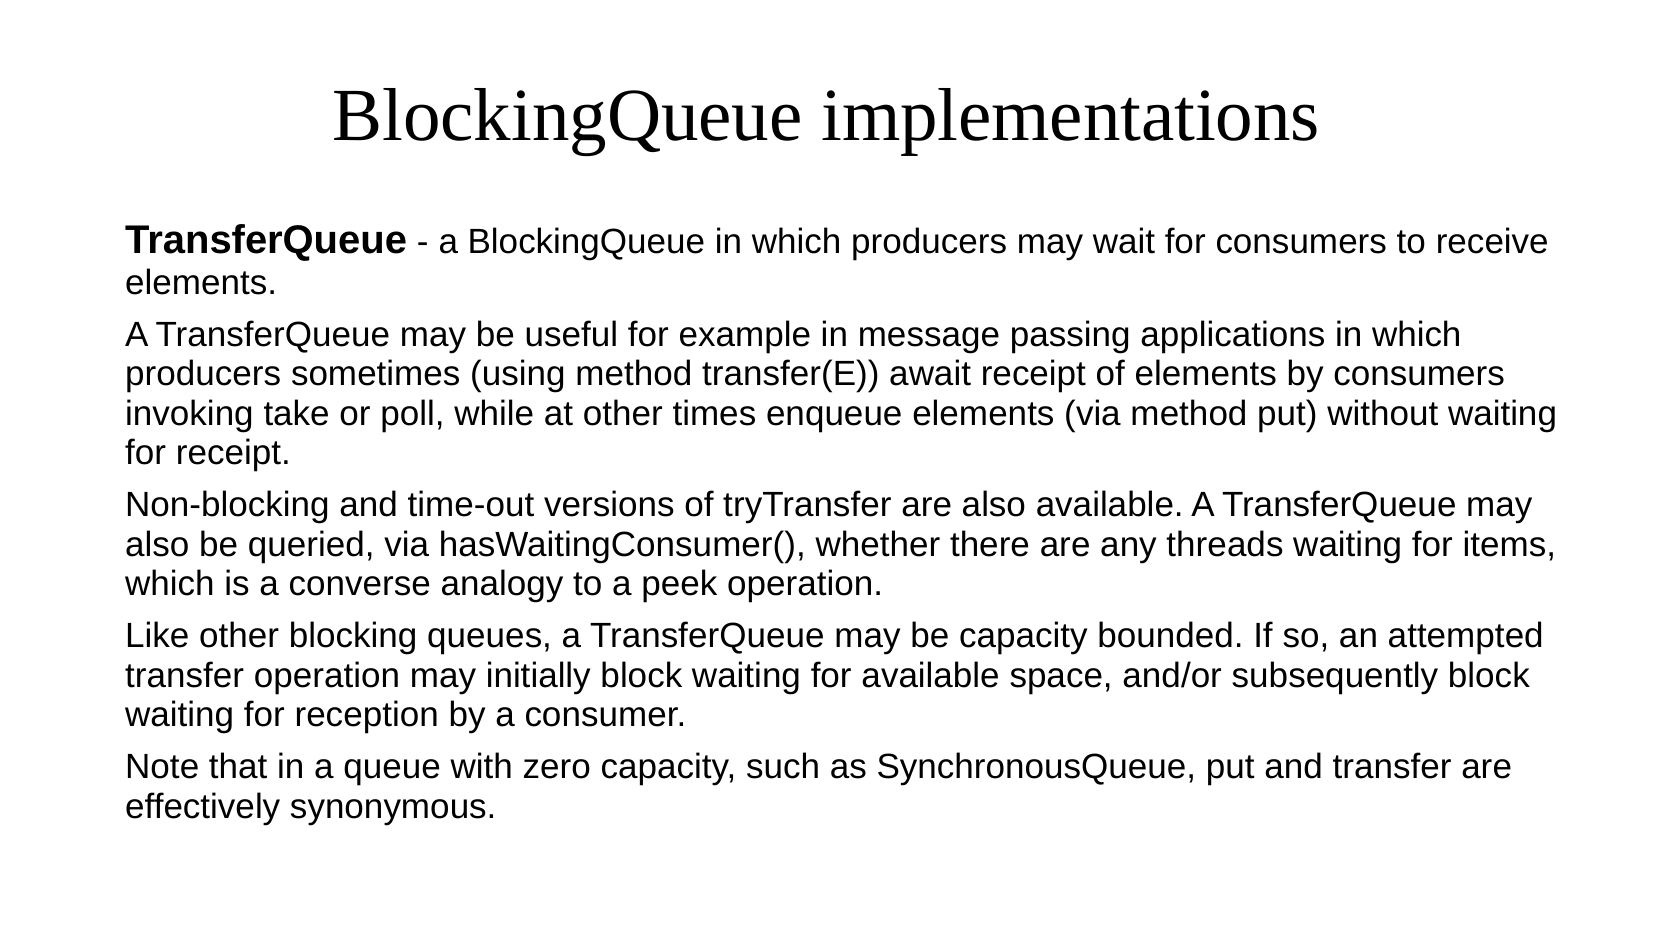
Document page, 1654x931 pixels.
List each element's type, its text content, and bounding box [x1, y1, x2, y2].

list TransferQueue - a BlockingQueue in which producers may wait for consumers to receive elements. A TransferQueue may be useful for example in message passing applications in which producers sometimes (using method transfer(E)) await receipt of elements by consumers invoking take or poll, while at other times enqueue elements (via method put) without waiting for receipt. Non-blocking and time-out versions of tryTransfer are also available. A TransferQueue may also be queried, via hasWaitingConsumer(), whether there are any threads waiting for items, which is a converse analogy to a peek operation. Like other blocking queues, a TransferQueue may be capacity bounded. If so, an attempted transfer operation may initially block waiting for available space, and/or subsequently block waiting for reception by a consumer. Note that in a queue with zero capacity, such as SynchronousQueue, put and transfer are effectively synonymous. [82, 217, 1571, 833]
title BlockingQueue implementations [82, 36, 1571, 193]
